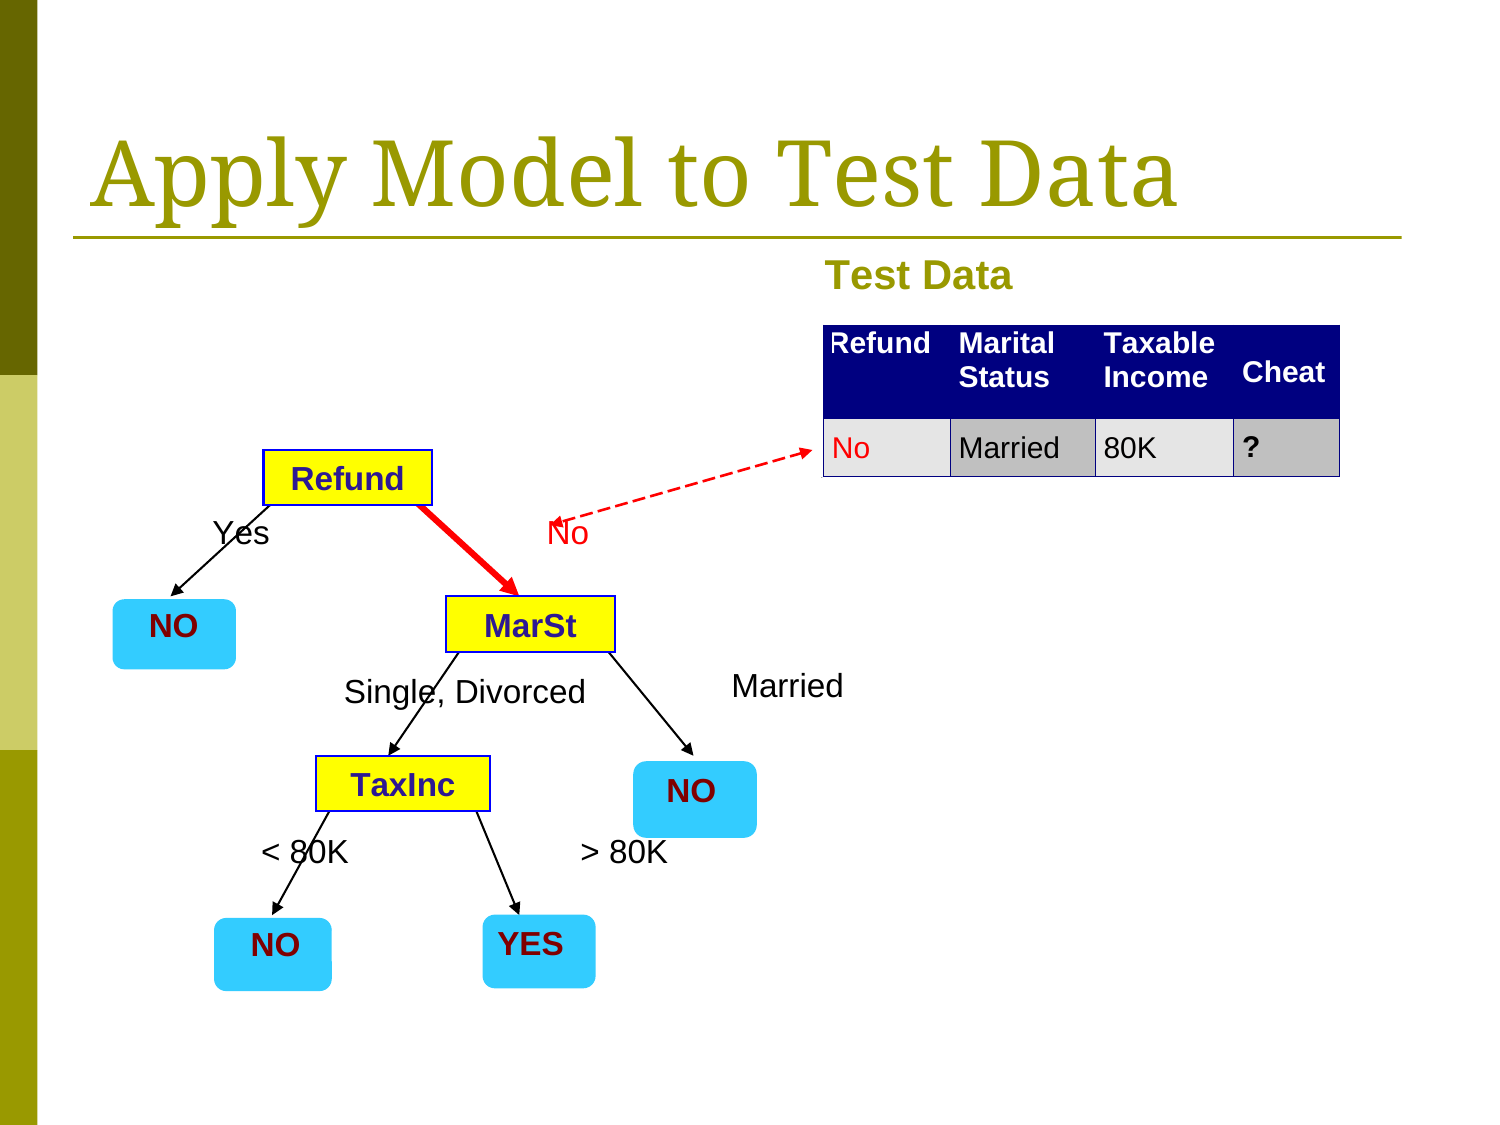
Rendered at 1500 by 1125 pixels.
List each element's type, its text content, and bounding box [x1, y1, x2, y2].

text_box NO [595, 761, 788, 817]
text_box Yes [85, 503, 285, 559]
text_box [633, 817, 757, 838]
text_box NO [77, 596, 270, 652]
text_box MarSt [446, 596, 615, 652]
text_box < 80K [133, 822, 364, 878]
text_box Refund [263, 449, 433, 506]
title Apply Model to Test Data [75, 45, 1426, 233]
text_box Test Data [787, 249, 1051, 306]
text_box Married [604, 656, 869, 713]
text_box [214, 971, 332, 992]
text_box YES [469, 914, 593, 970]
text_box NO [179, 915, 372, 971]
chart [812, 324, 1361, 511]
text_box TaxInc [315, 755, 491, 812]
text_box > 80K [452, 822, 684, 878]
text_box [482, 919, 596, 989]
text_box [112, 652, 236, 670]
text_box No [419, 503, 604, 559]
text_box Single, Divorced [216, 662, 602, 719]
